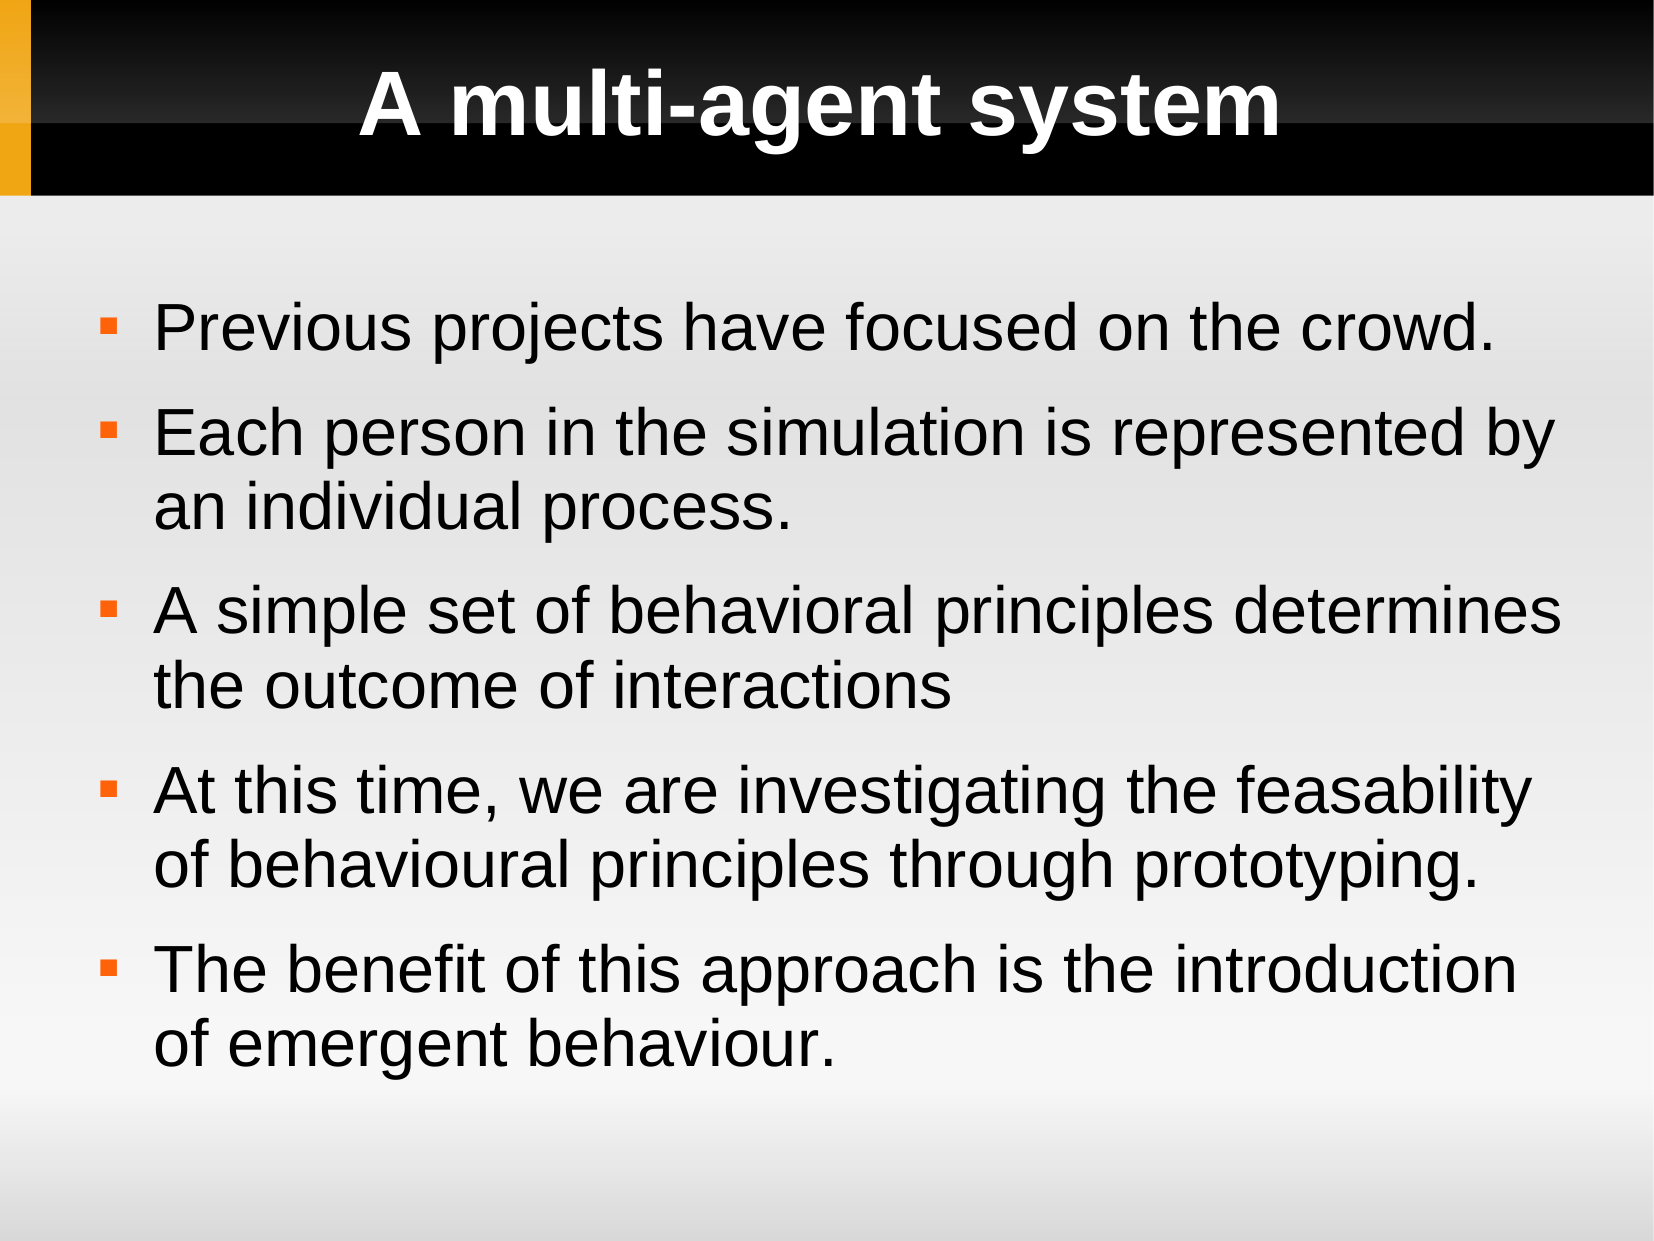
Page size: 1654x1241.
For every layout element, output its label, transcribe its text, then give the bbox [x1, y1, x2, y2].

picture [0, 0, 1654, 1241]
list Previous projects have focused on the crowd. Each person in the simulation is represented by an individual process. A simple set of behavioral principles determines the outcome of interactions At this time, we are investigating the feasability of behavioural principles through prototyping. The benefit of this approach is the introduction of emergent behaviour. [82, 290, 1571, 1109]
title A multi-agent system [76, 0, 1565, 208]
